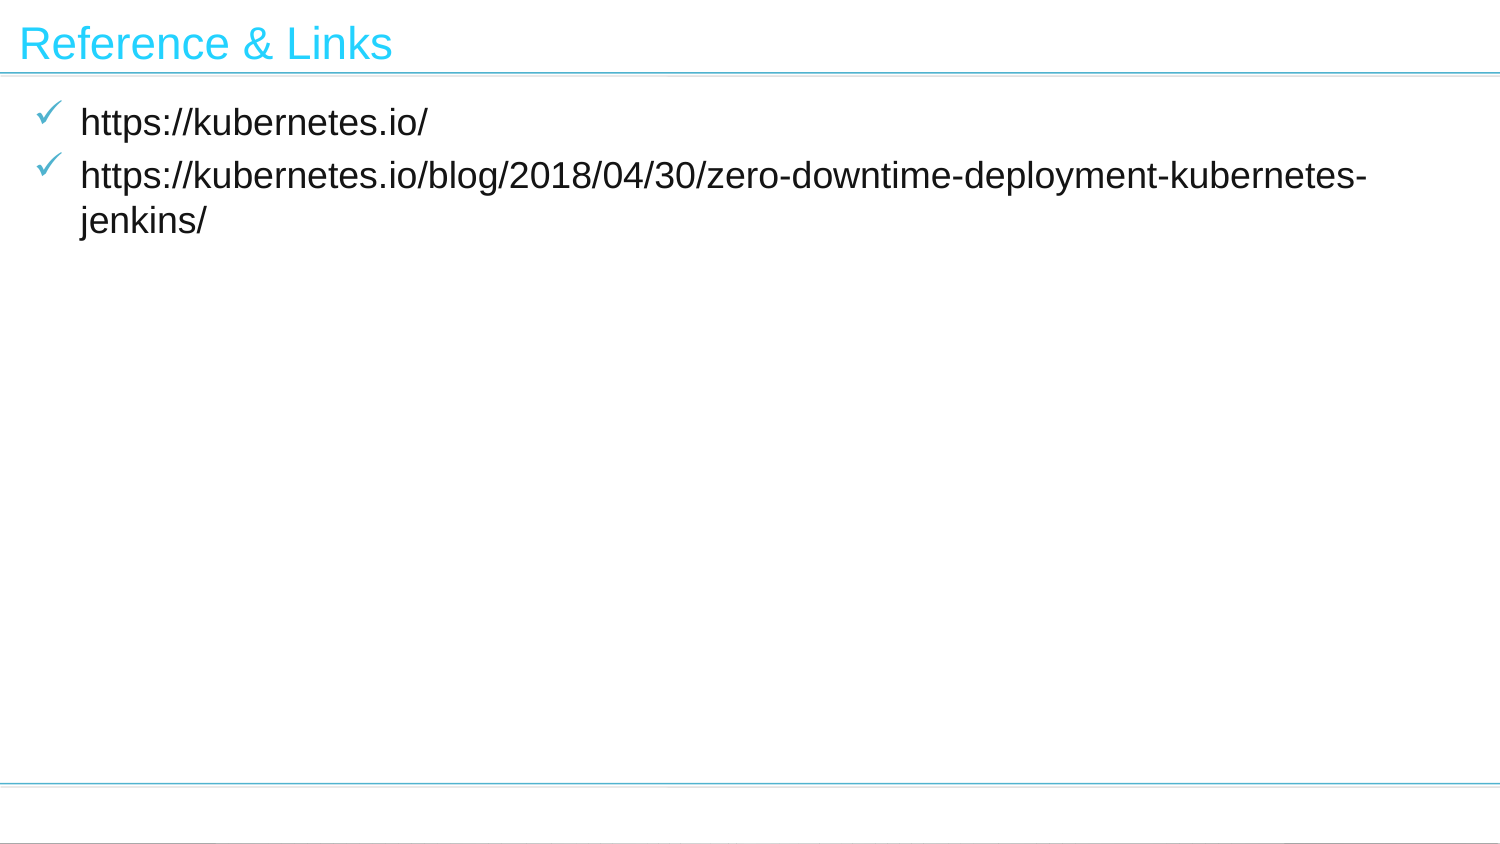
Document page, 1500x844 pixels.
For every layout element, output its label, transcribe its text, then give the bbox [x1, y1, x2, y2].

title Reference & Links [18, 16, 1482, 66]
list https://kubernetes.io/ https://kubernetes.io/blog/2018/04/30/zero-downtime-deployment-kubernetes-jenkins/ [18, 90, 1482, 772]
slide_number <number> [0, 778, 63, 840]
